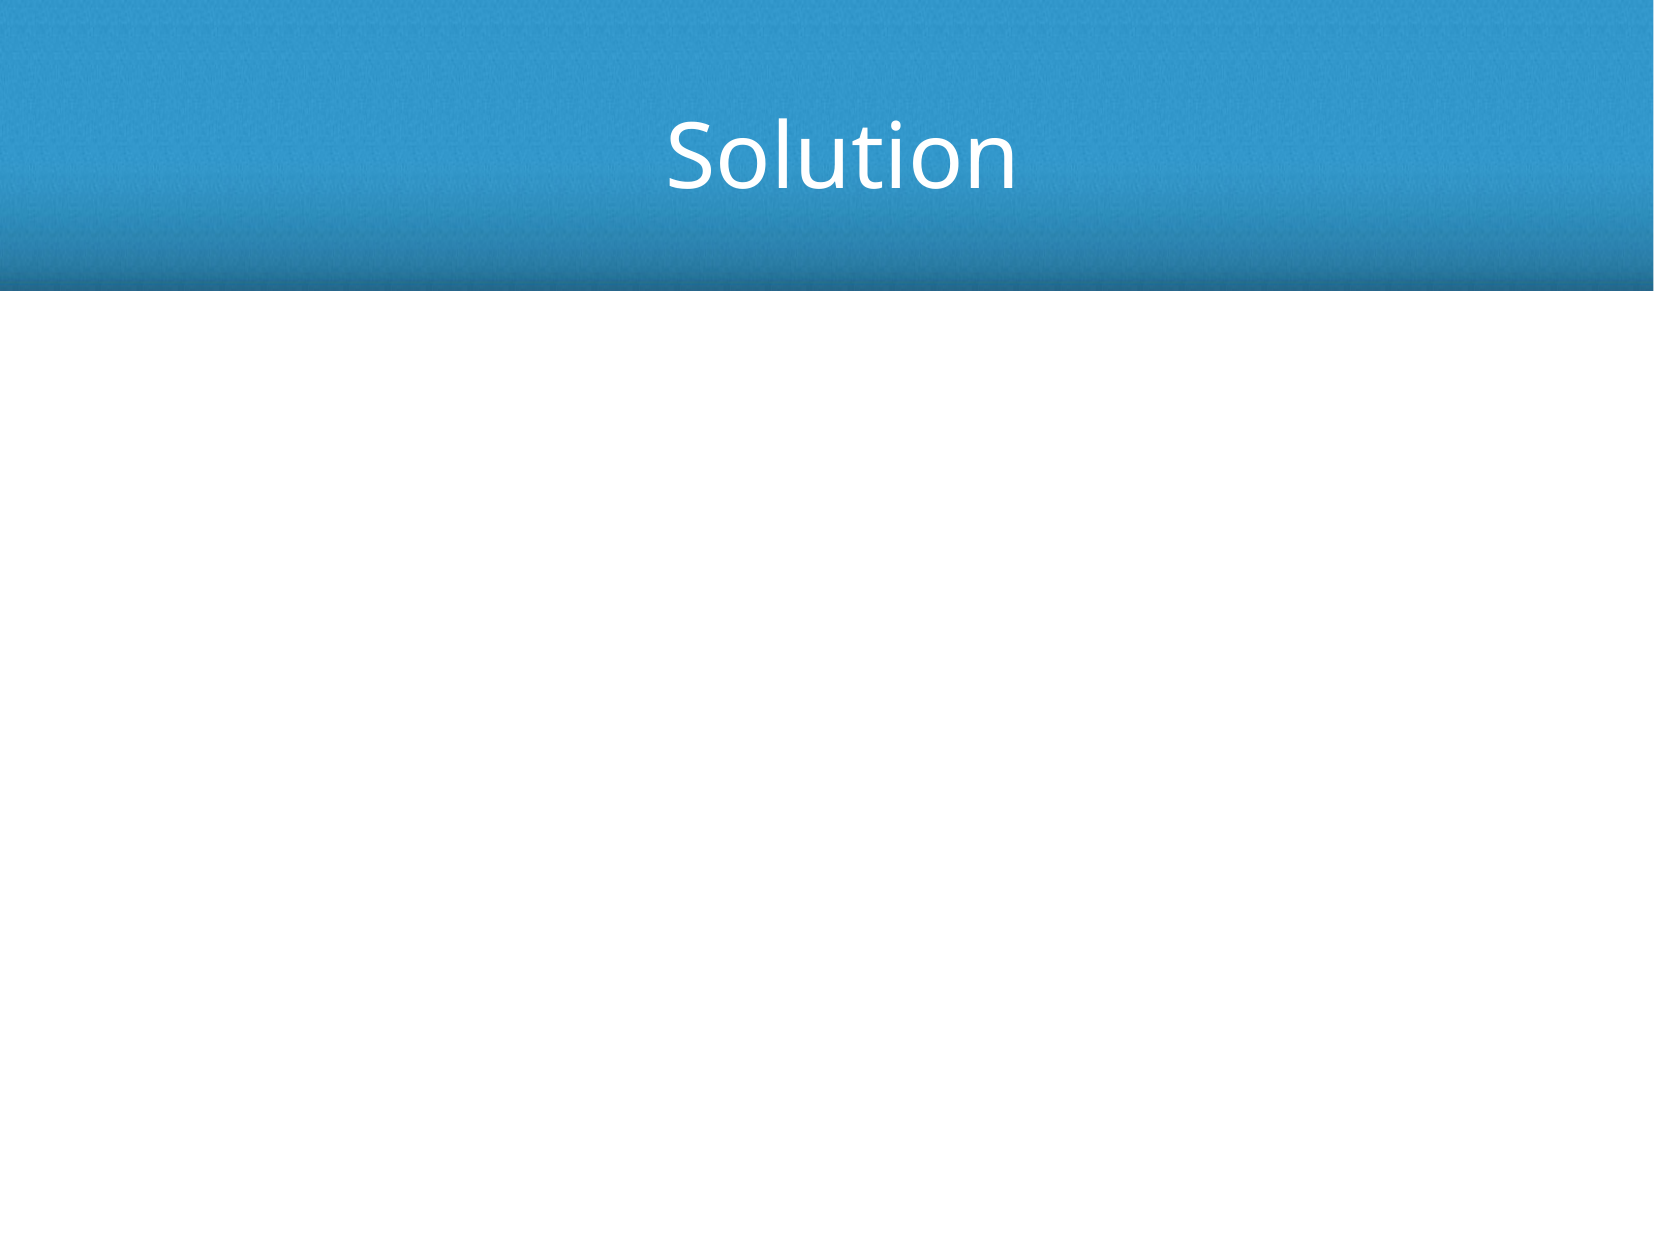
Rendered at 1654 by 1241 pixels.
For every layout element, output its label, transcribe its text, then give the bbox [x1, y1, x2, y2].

picture [0, 0, 1654, 291]
title Solution [82, 49, 1571, 257]
